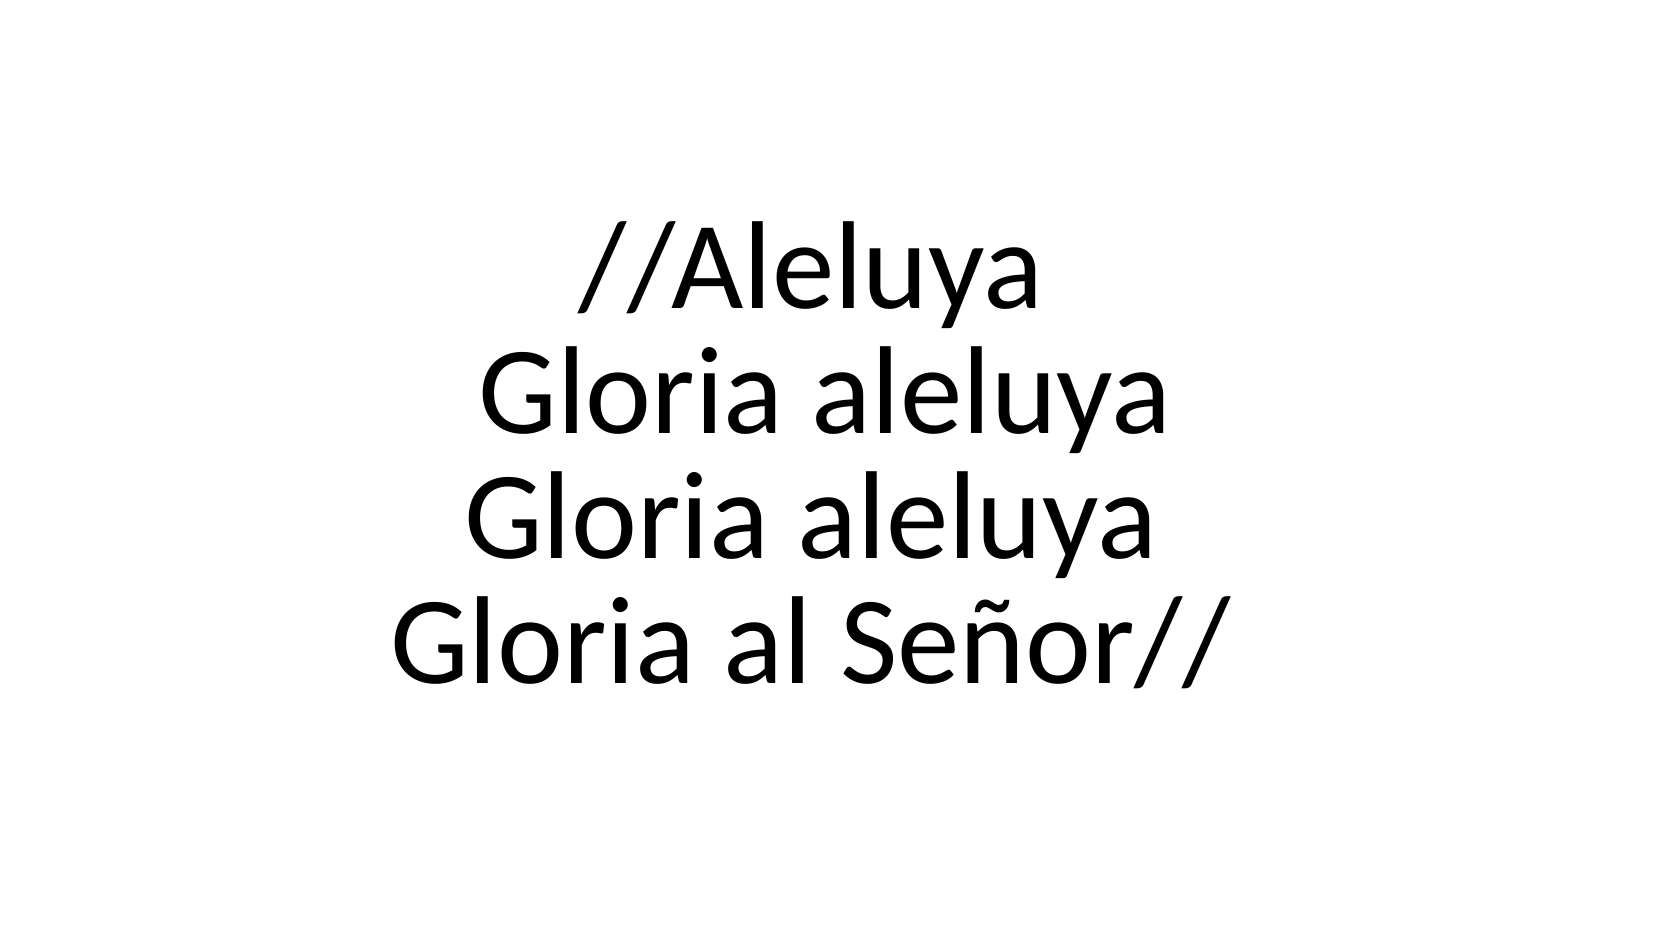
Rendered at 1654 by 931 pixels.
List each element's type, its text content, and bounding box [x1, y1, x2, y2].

title //Aleluya Gloria aleluya Gloria aleluya Gloria al Señor// [0, 0, 1653, 931]
